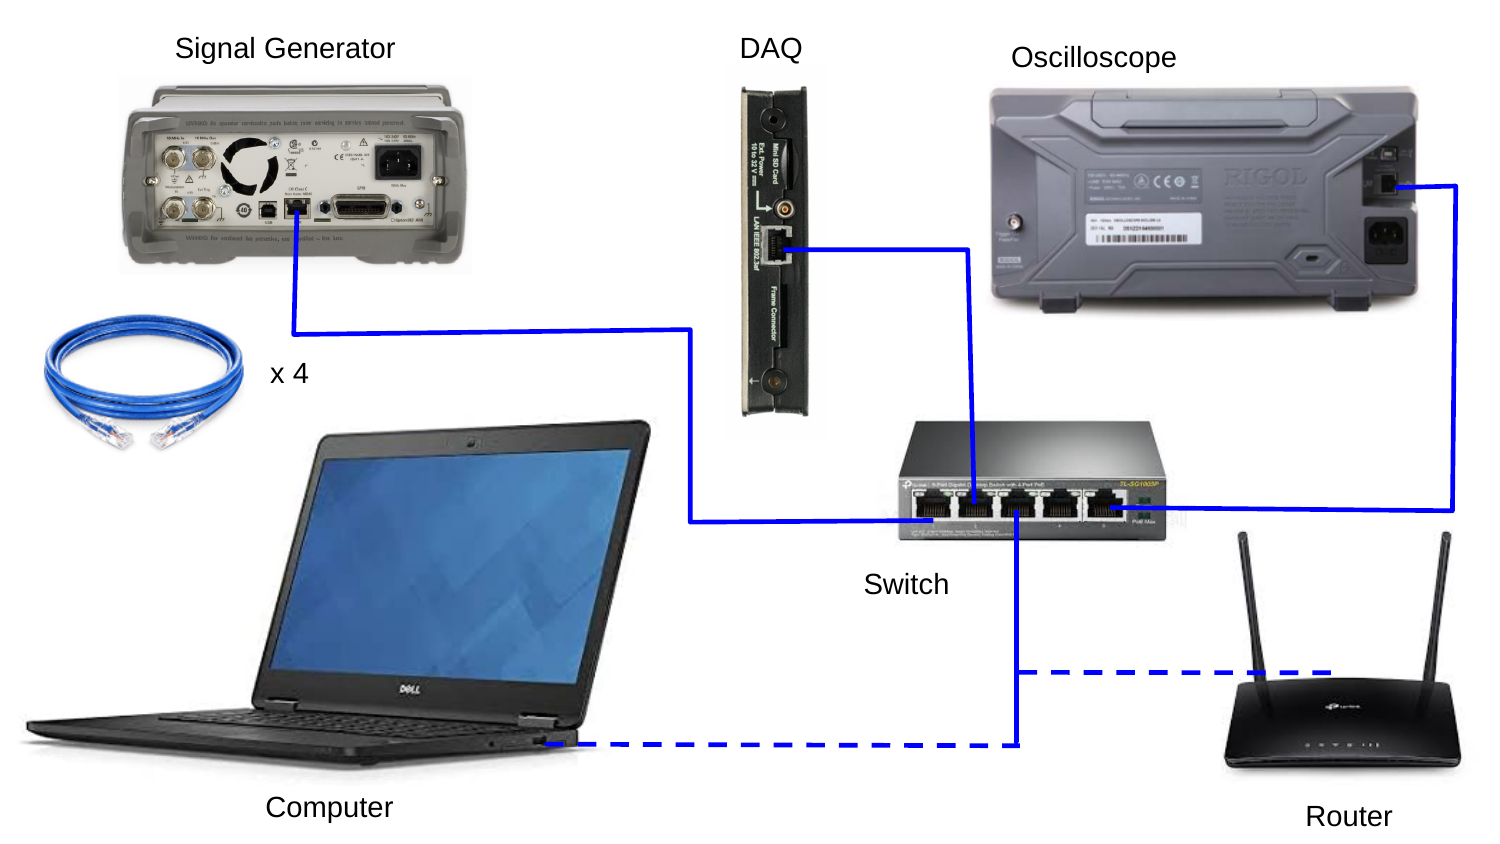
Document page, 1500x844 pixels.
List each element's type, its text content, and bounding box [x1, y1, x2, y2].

text_box DAQ [784, 40, 799, 56]
picture [876, 414, 1500, 820]
picture [981, 81, 1430, 321]
text_box Oscilloscope [995, 23, 1308, 73]
picture [723, 64, 826, 440]
text_box Signal Generator [159, 14, 472, 65]
text_box x 4 [254, 339, 335, 390]
text_box Computer [250, 773, 423, 823]
picture [118, 72, 472, 274]
text_box DAQ [724, 14, 825, 64]
text_box Router [1290, 782, 1417, 832]
picture [17, 282, 661, 786]
text_box Switch [848, 550, 975, 600]
